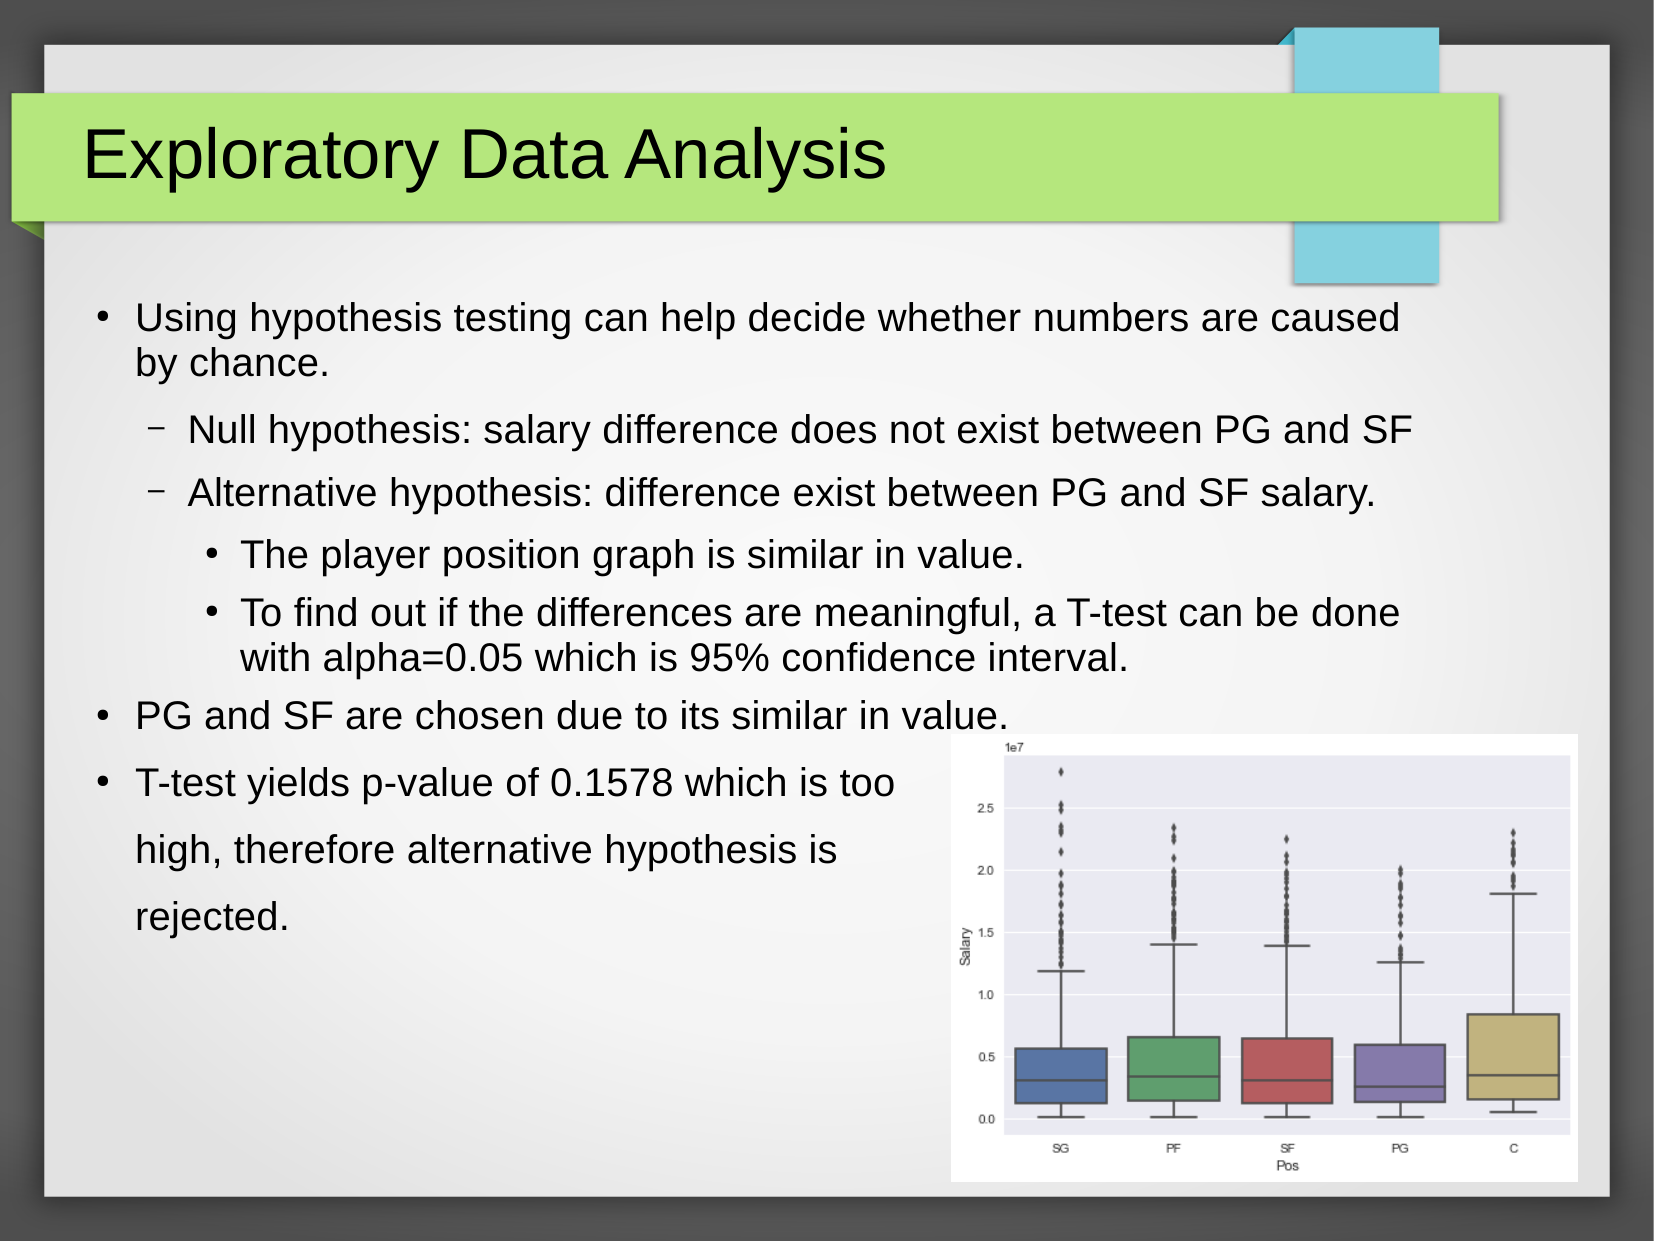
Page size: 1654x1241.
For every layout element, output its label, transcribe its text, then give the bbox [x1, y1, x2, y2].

list Using hypothesis testing can help decide whether numbers are caused by chance. Null hypothesis: salary difference does not exist between PG and SF Alternative hypothesis: difference exist between PG and SF salary. The player position graph is similar in value. To find out if the differences are meaningful, a T-test can be done with alpha=0.05 which is 95% confidence interval. PG and SF are chosen due to its similar in value. T-test yields p-value of 0.1578 which is too high, therefore alternative hypothesis is rejected. [82, 295, 1426, 991]
title Exploratory Data Analysis [82, 94, 1264, 213]
picture [0, 0, 1654, 1241]
